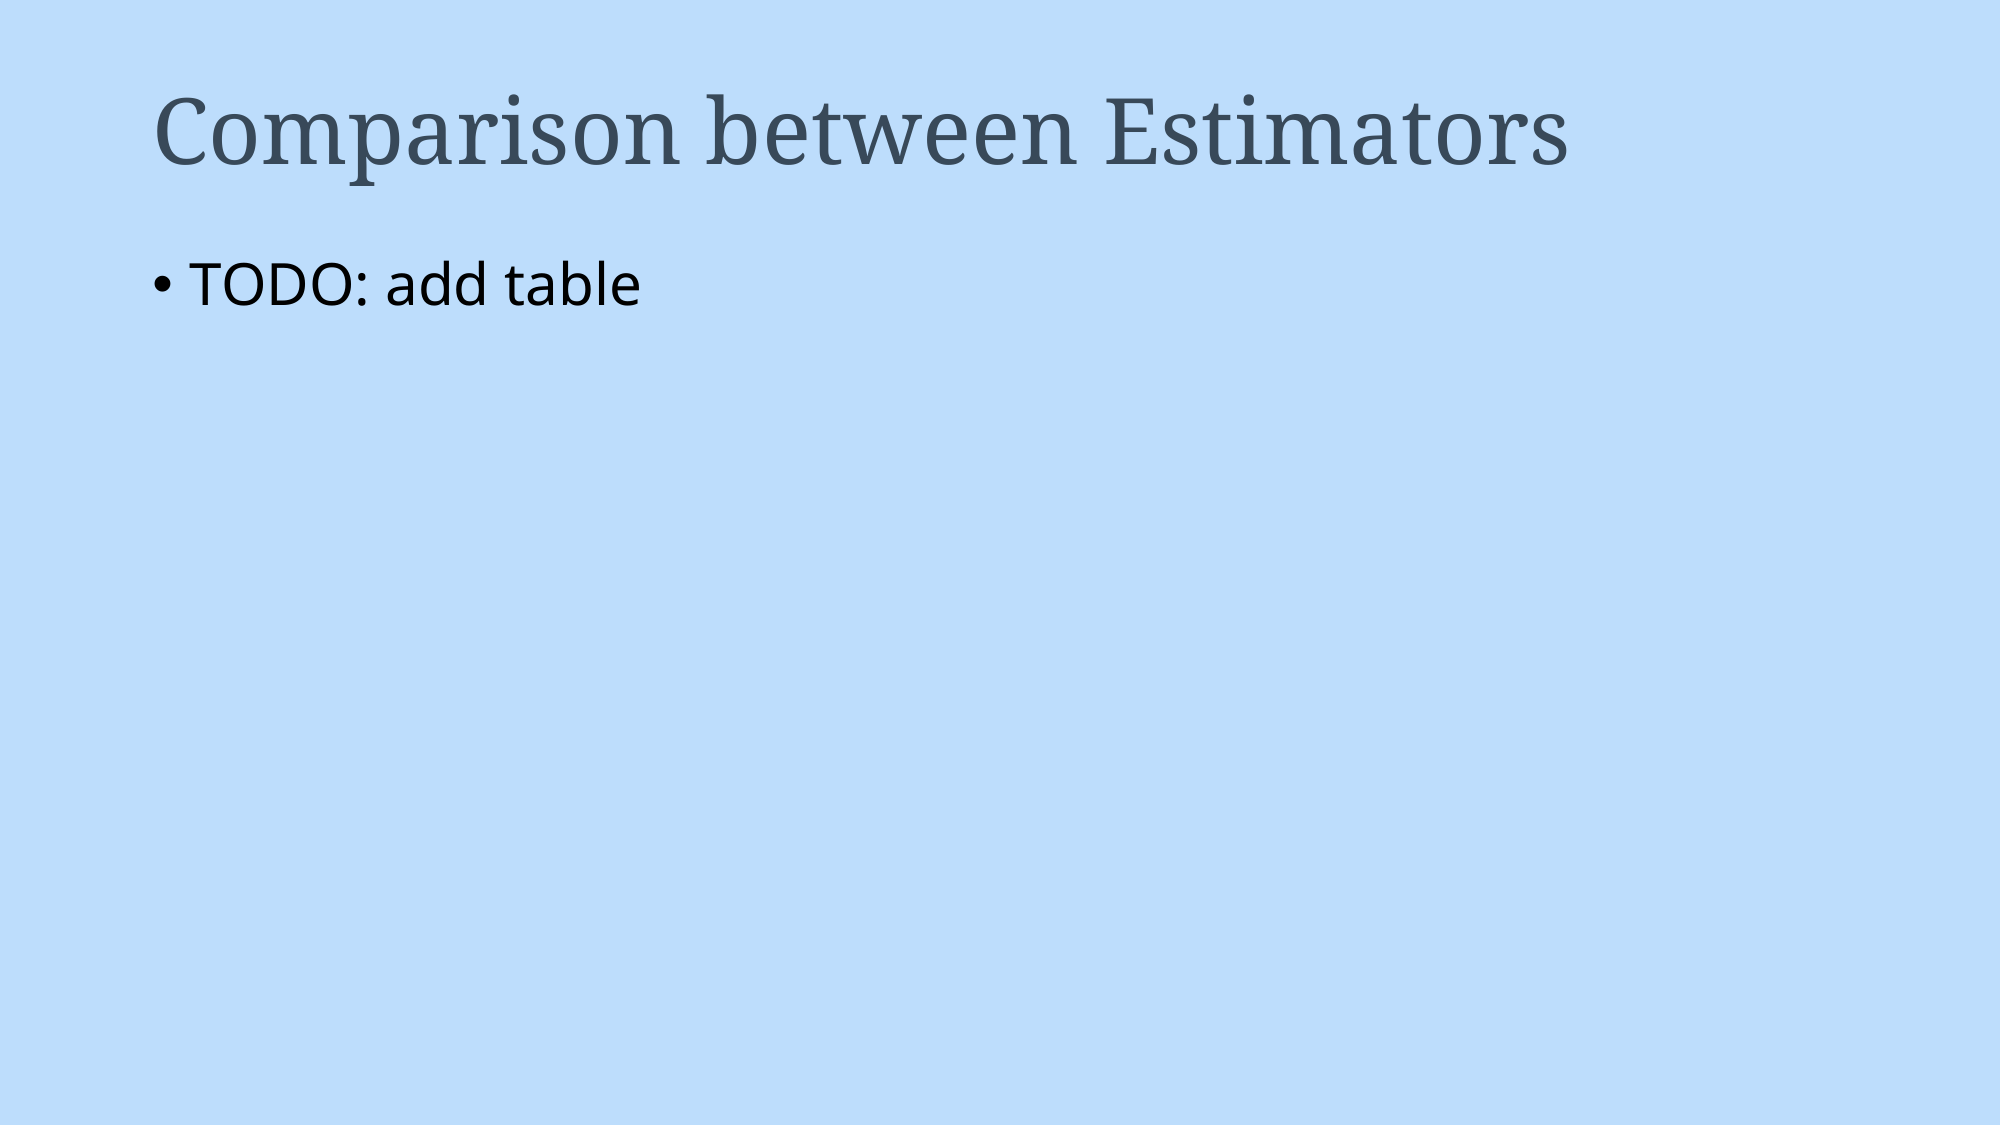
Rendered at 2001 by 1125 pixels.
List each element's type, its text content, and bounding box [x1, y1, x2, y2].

list TODO: add table [137, 247, 1863, 1014]
title Comparison between Estimators [137, 59, 1863, 211]
